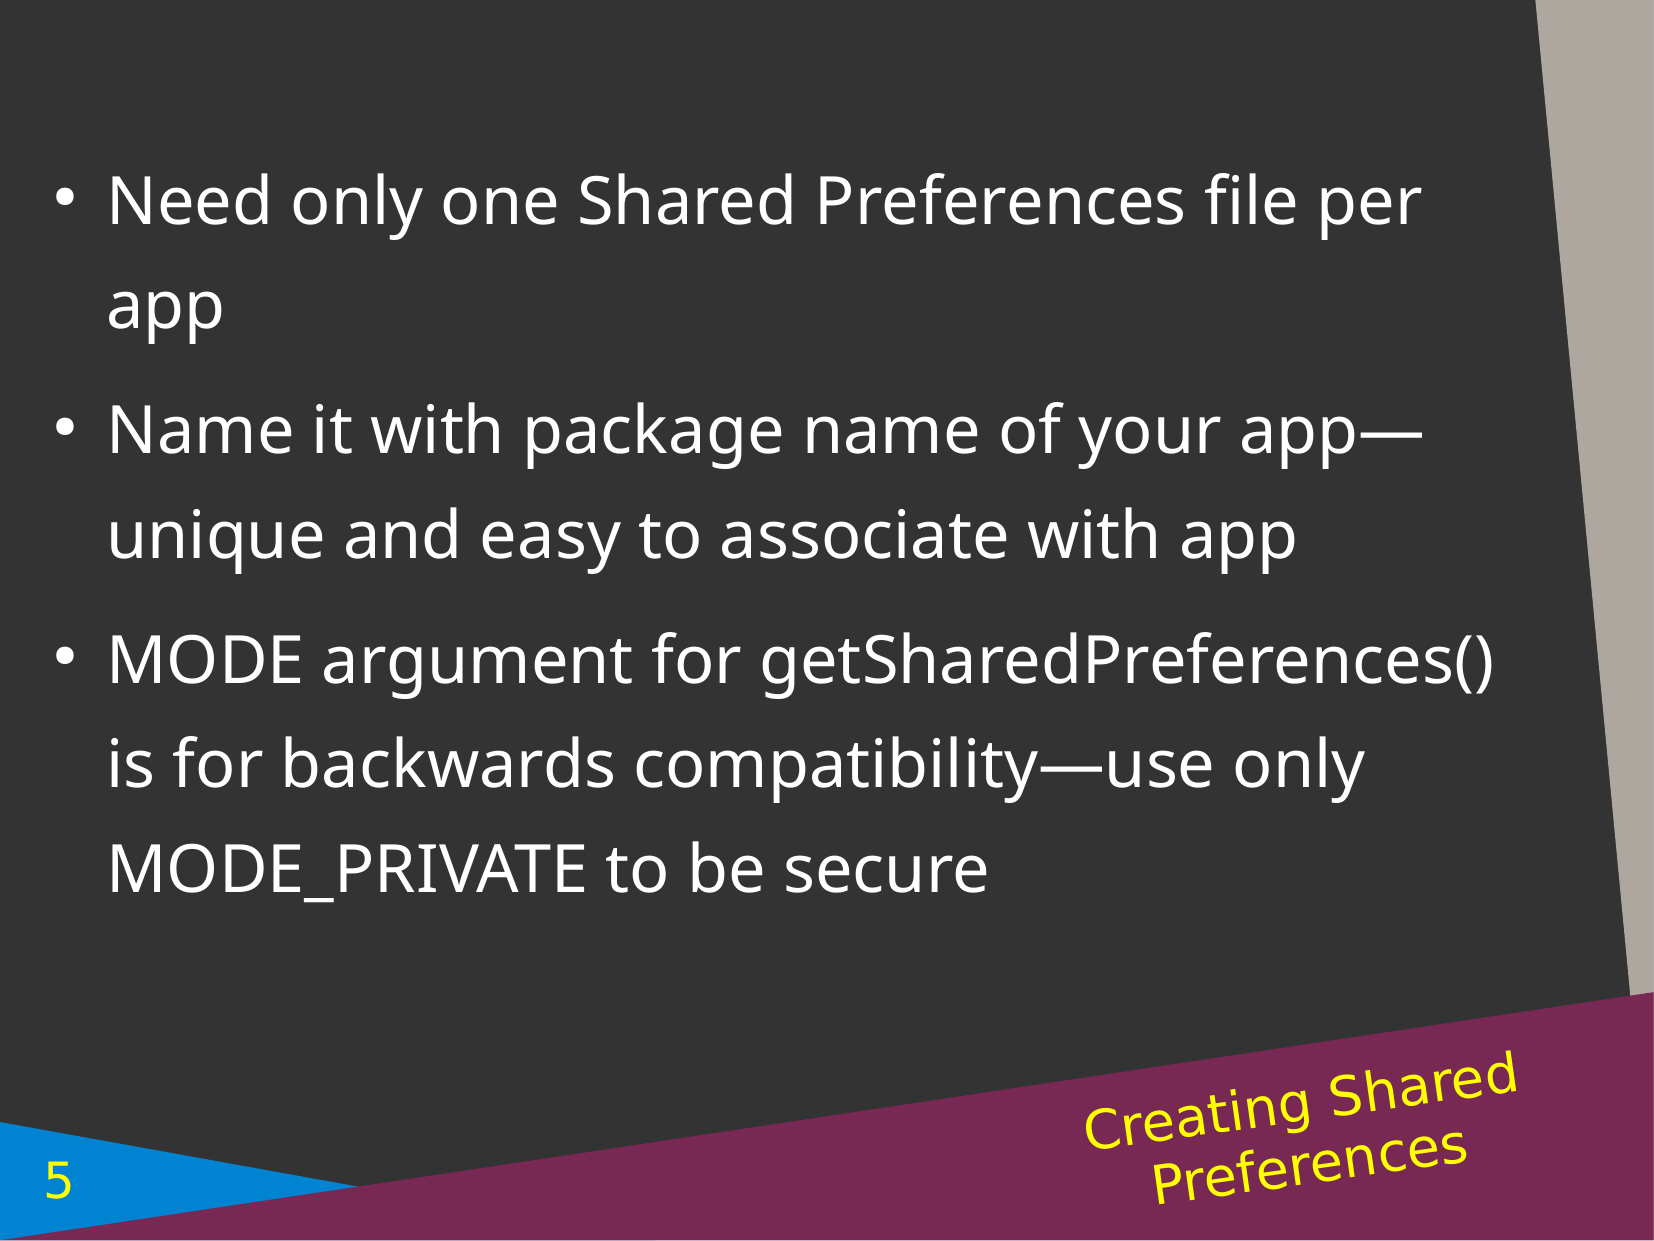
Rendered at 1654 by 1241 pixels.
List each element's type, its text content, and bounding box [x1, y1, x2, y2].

list Need only one Shared Preferences file per app Name it with package name of your app—unique and easy to associate with app MODE argument for getSharedPreferences() is for backwards compatibility—use only MODE_PRIVATE to be secure [35, 59, 1524, 993]
title Creating Shared Preferences [956, 995, 1654, 1241]
